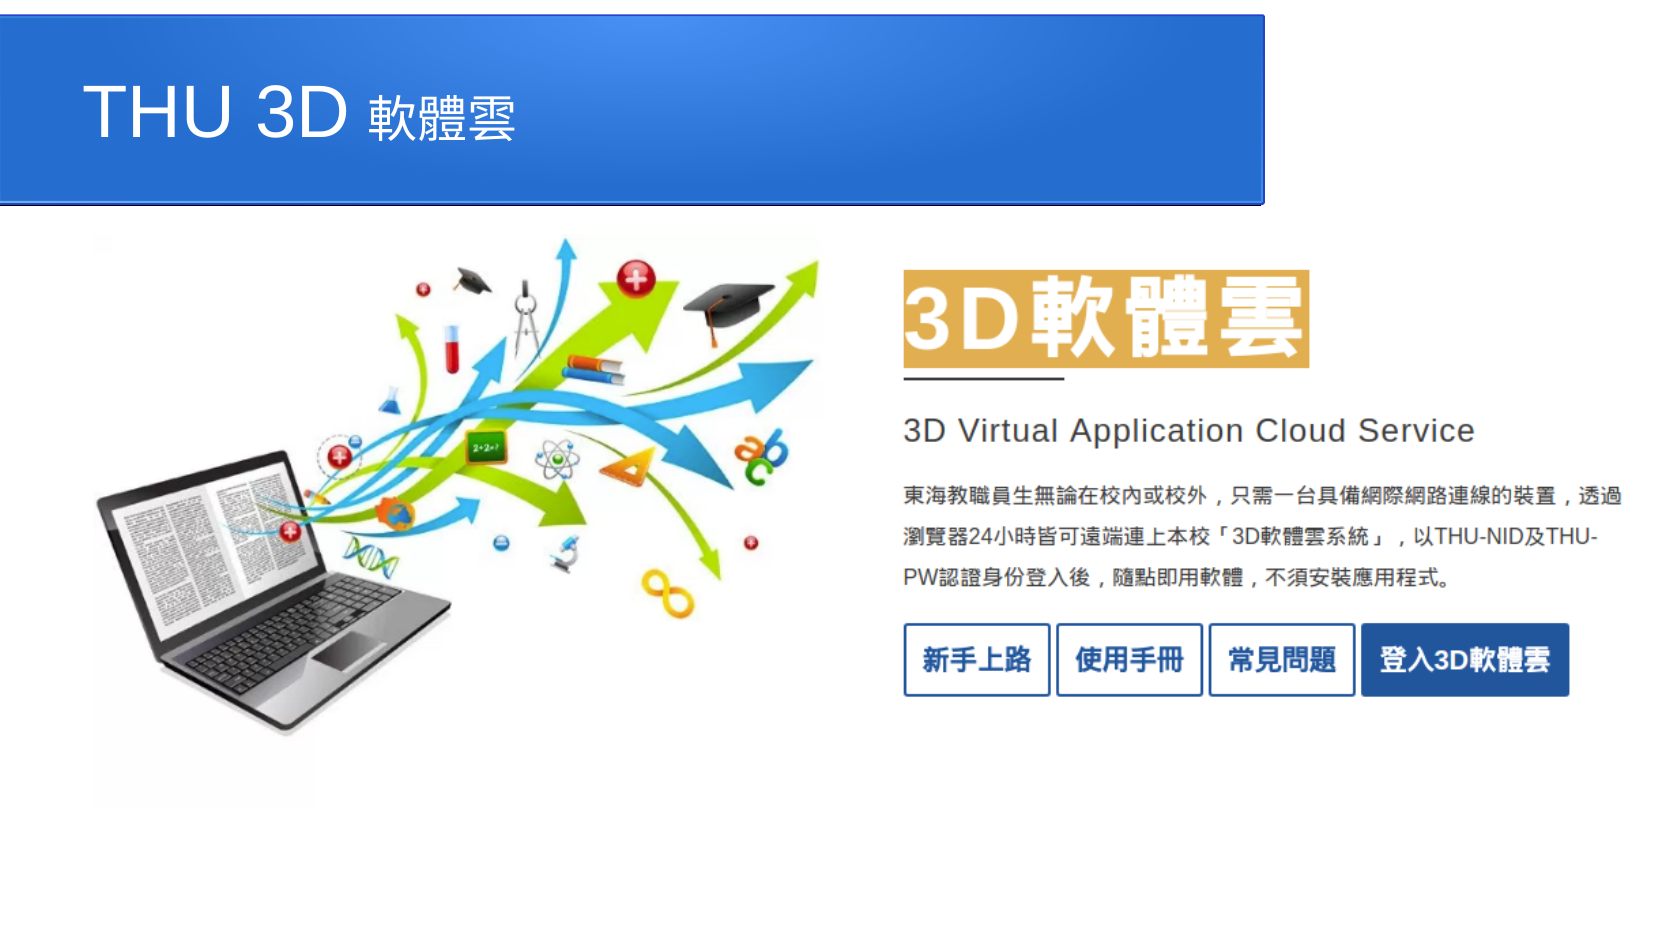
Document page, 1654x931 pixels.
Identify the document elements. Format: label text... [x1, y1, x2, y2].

picture [0, 206, 1654, 866]
title THU 3D軟體雲 [82, 35, 1235, 189]
